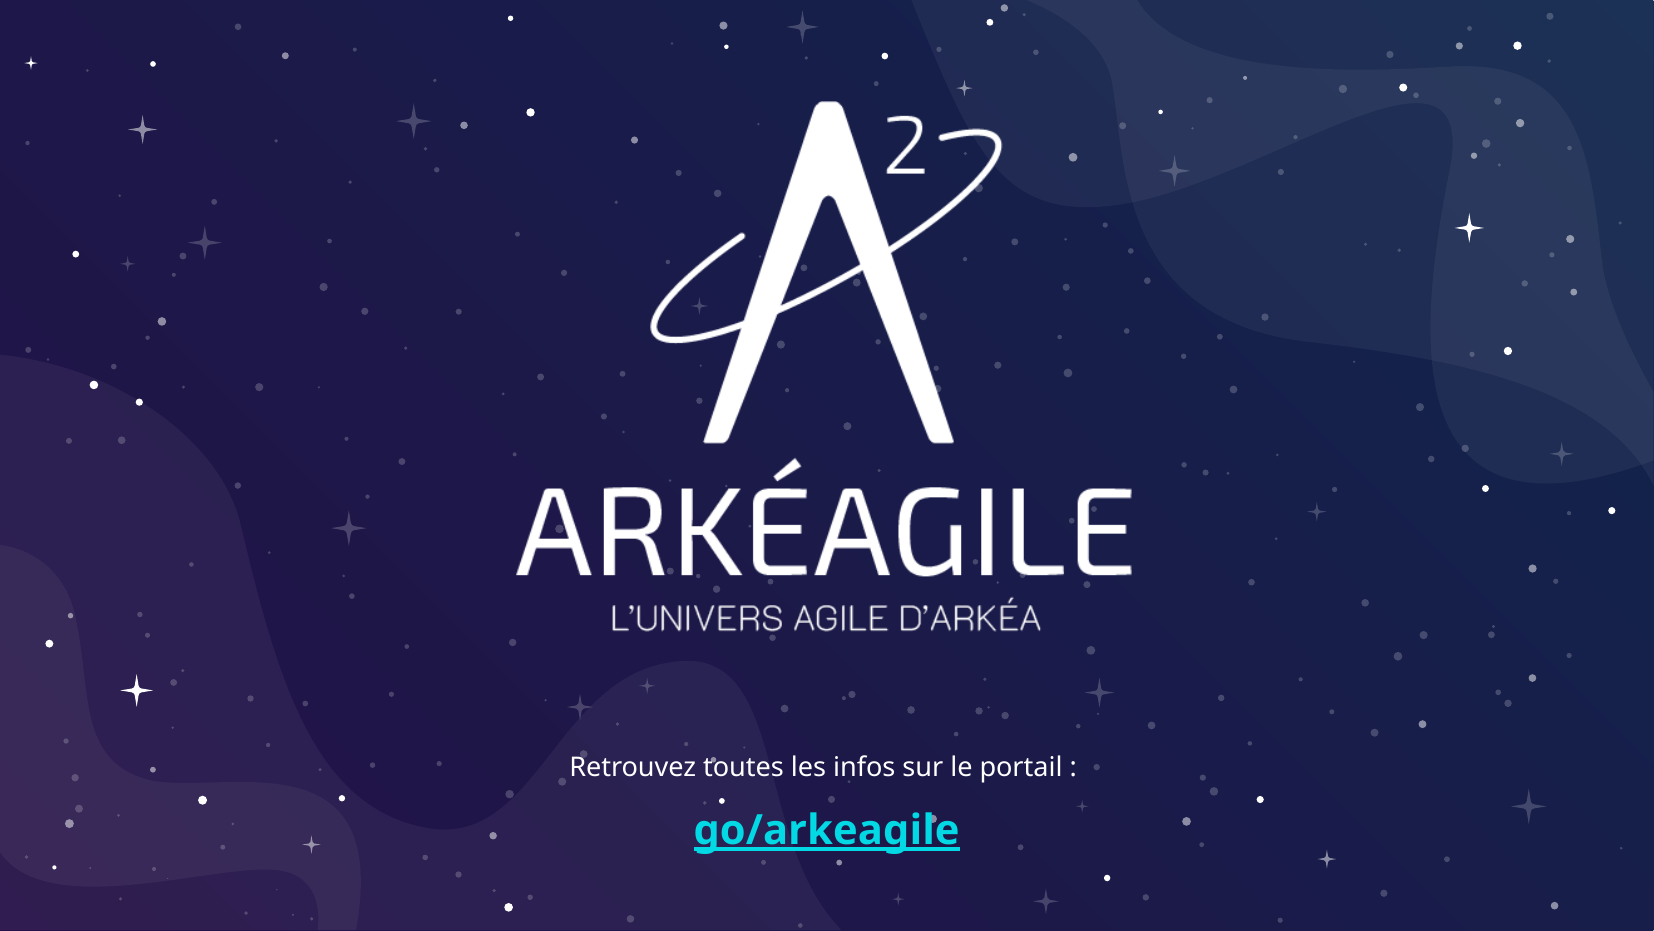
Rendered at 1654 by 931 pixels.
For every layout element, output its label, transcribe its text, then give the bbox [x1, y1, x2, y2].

text_box Retrouvez toutes les infos sur le portail : go/arkeagile [526, 734, 1128, 829]
picture [515, 101, 1138, 648]
